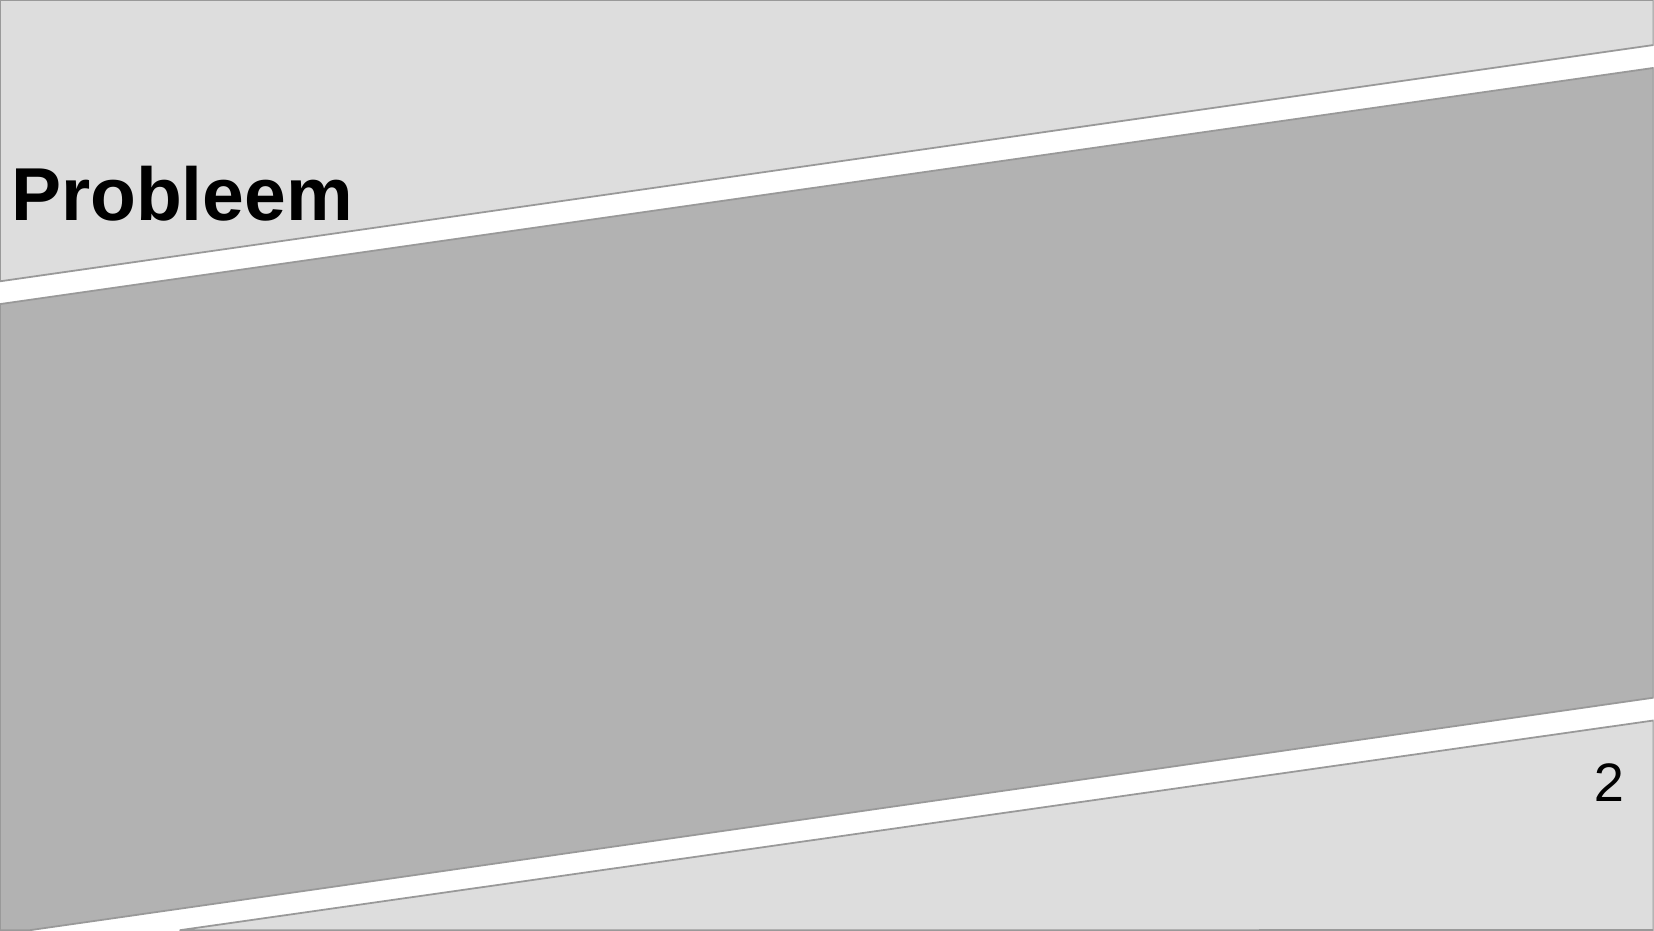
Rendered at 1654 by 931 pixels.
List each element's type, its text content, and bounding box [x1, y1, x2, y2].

title Probleem [11, 116, 1488, 274]
